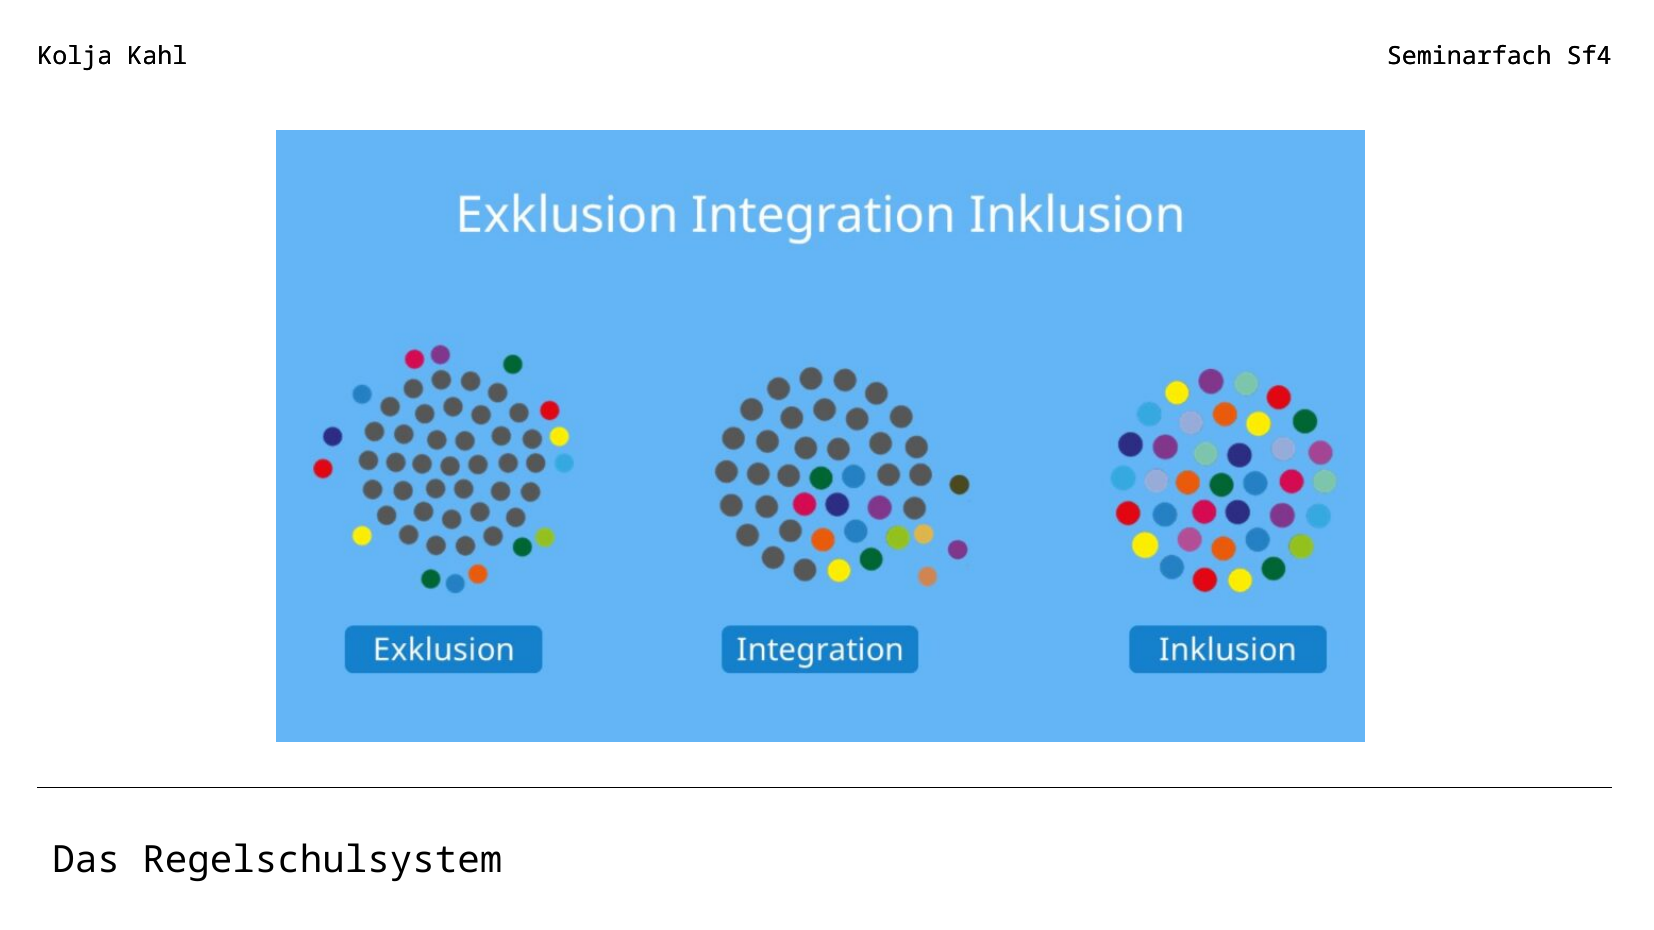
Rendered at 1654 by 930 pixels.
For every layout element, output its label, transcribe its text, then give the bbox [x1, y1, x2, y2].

picture [276, 130, 1365, 743]
text_box Das Regelschulsystem [37, 825, 536, 890]
title Kolja Kahl [37, 37, 225, 76]
title Seminarfach Sf4 [1312, 37, 1612, 76]
